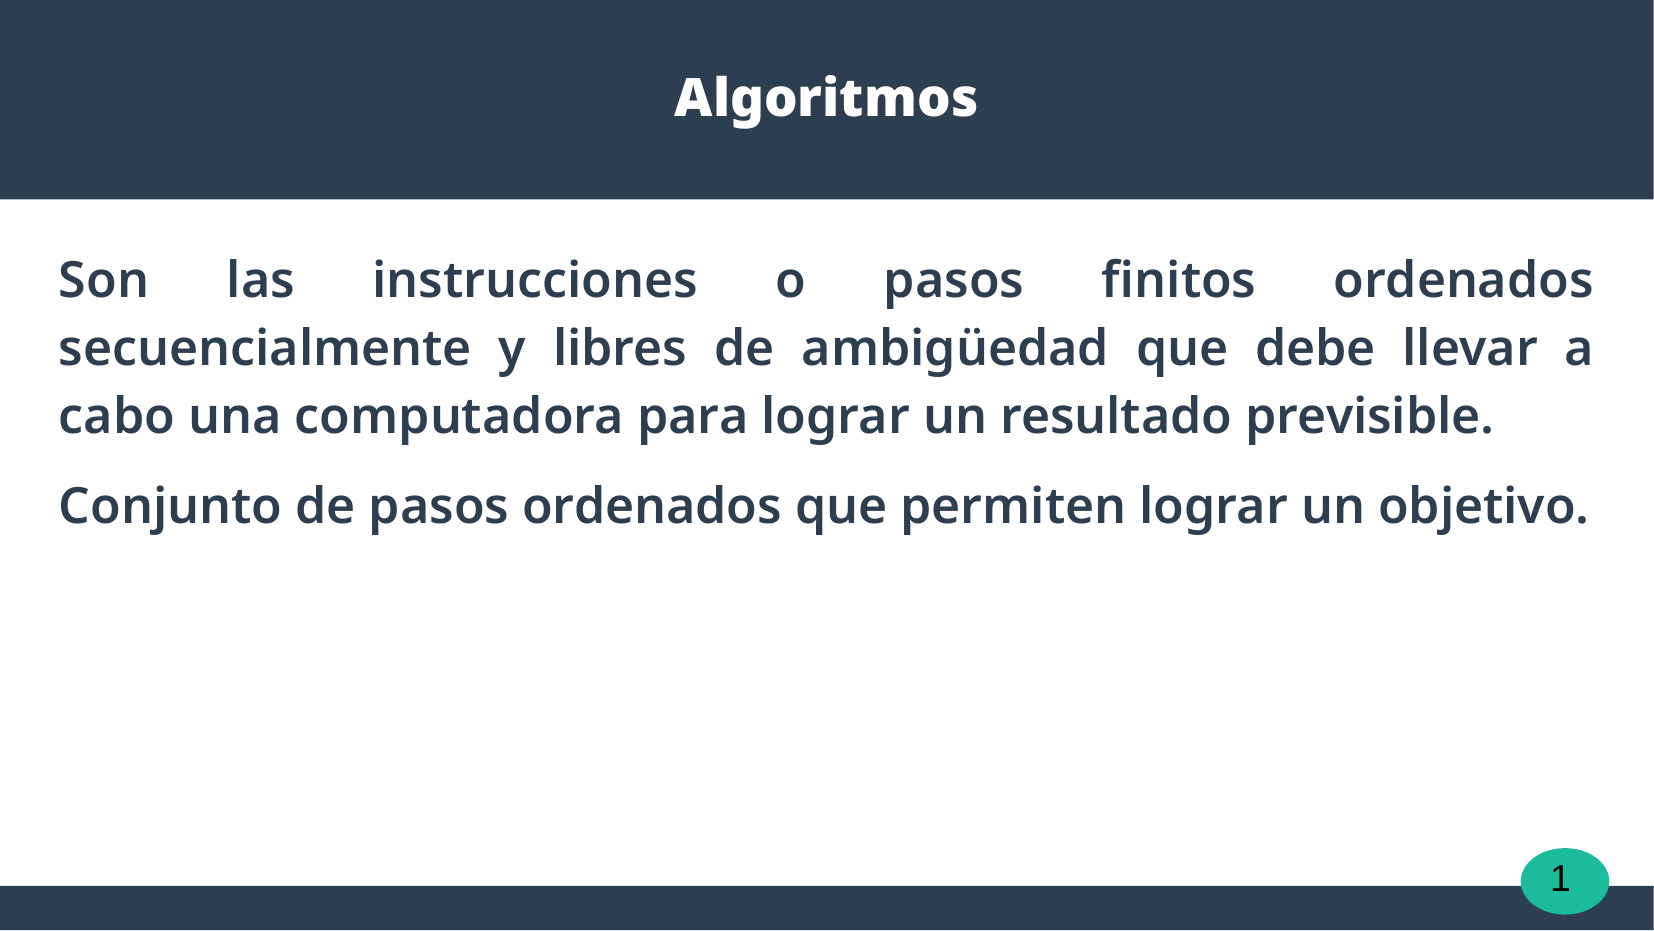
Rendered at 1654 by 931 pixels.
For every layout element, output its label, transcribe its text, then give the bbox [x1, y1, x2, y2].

text_box 1 [1535, 850, 1612, 921]
list Son las instrucciones o pasos finitos ordenados secuencialmente y libres de ambigüedad que debe llevar a cabo una computadora para lograr un resultado previsible. Conjunto de pasos ordenados que permiten lograr un objetivo. [59, 243, 1595, 864]
title Algoritmos [59, 37, 1595, 156]
